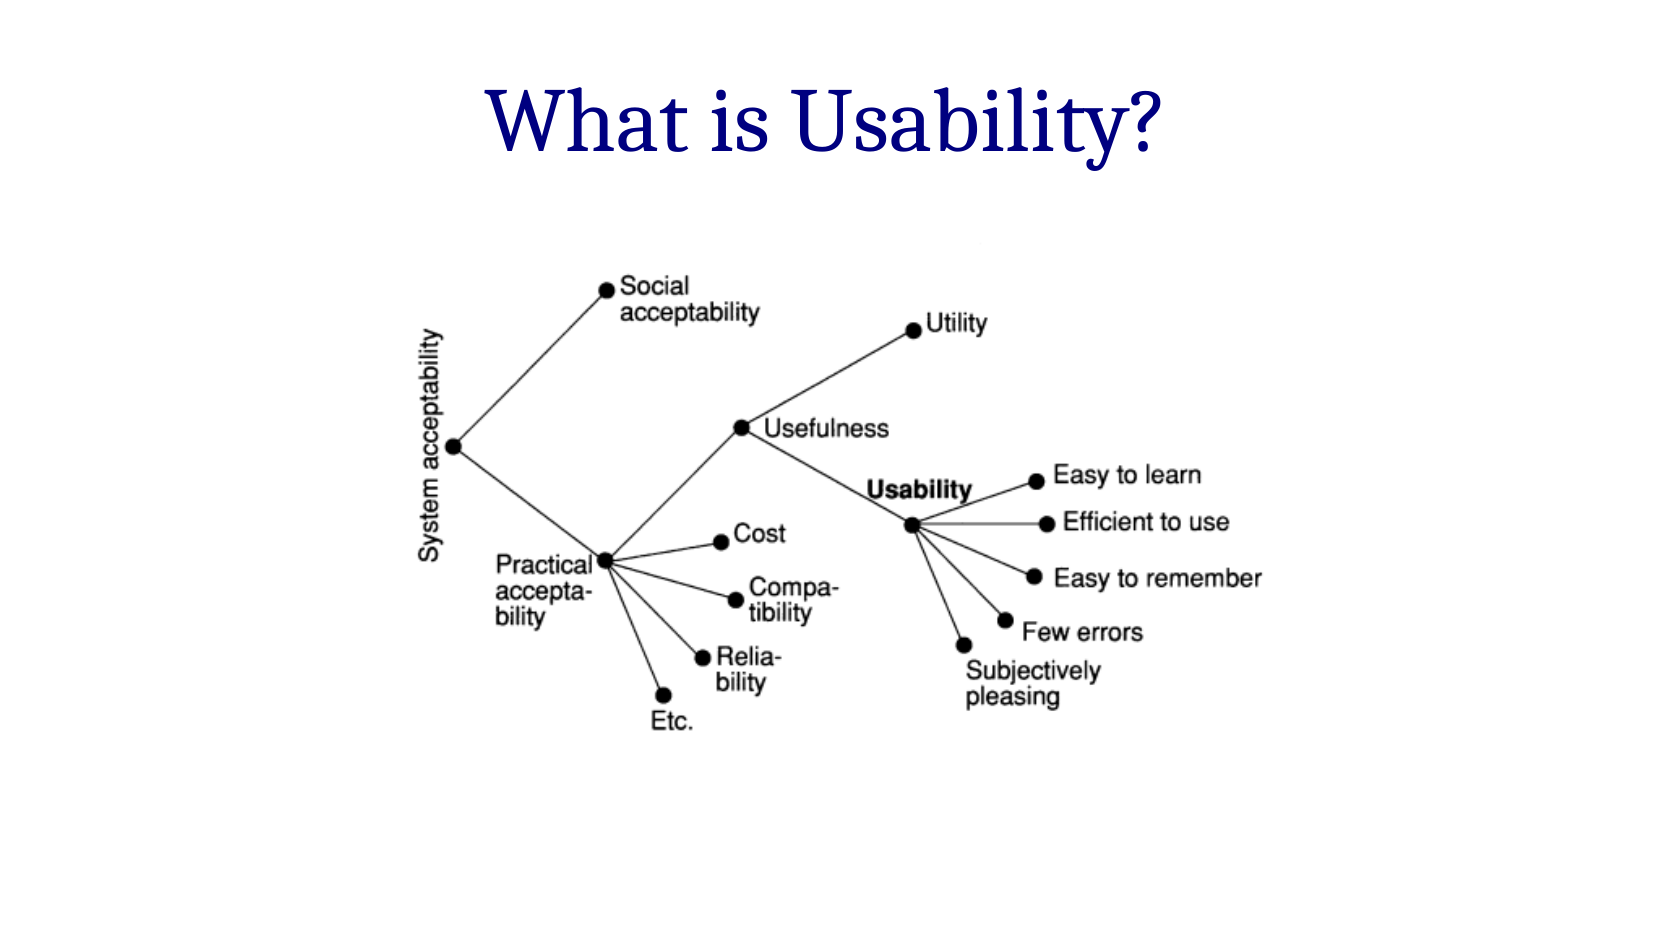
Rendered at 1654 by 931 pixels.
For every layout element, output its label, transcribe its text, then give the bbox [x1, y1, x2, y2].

title What is Usability? [82, 37, 1571, 193]
picture [373, 222, 1280, 763]
